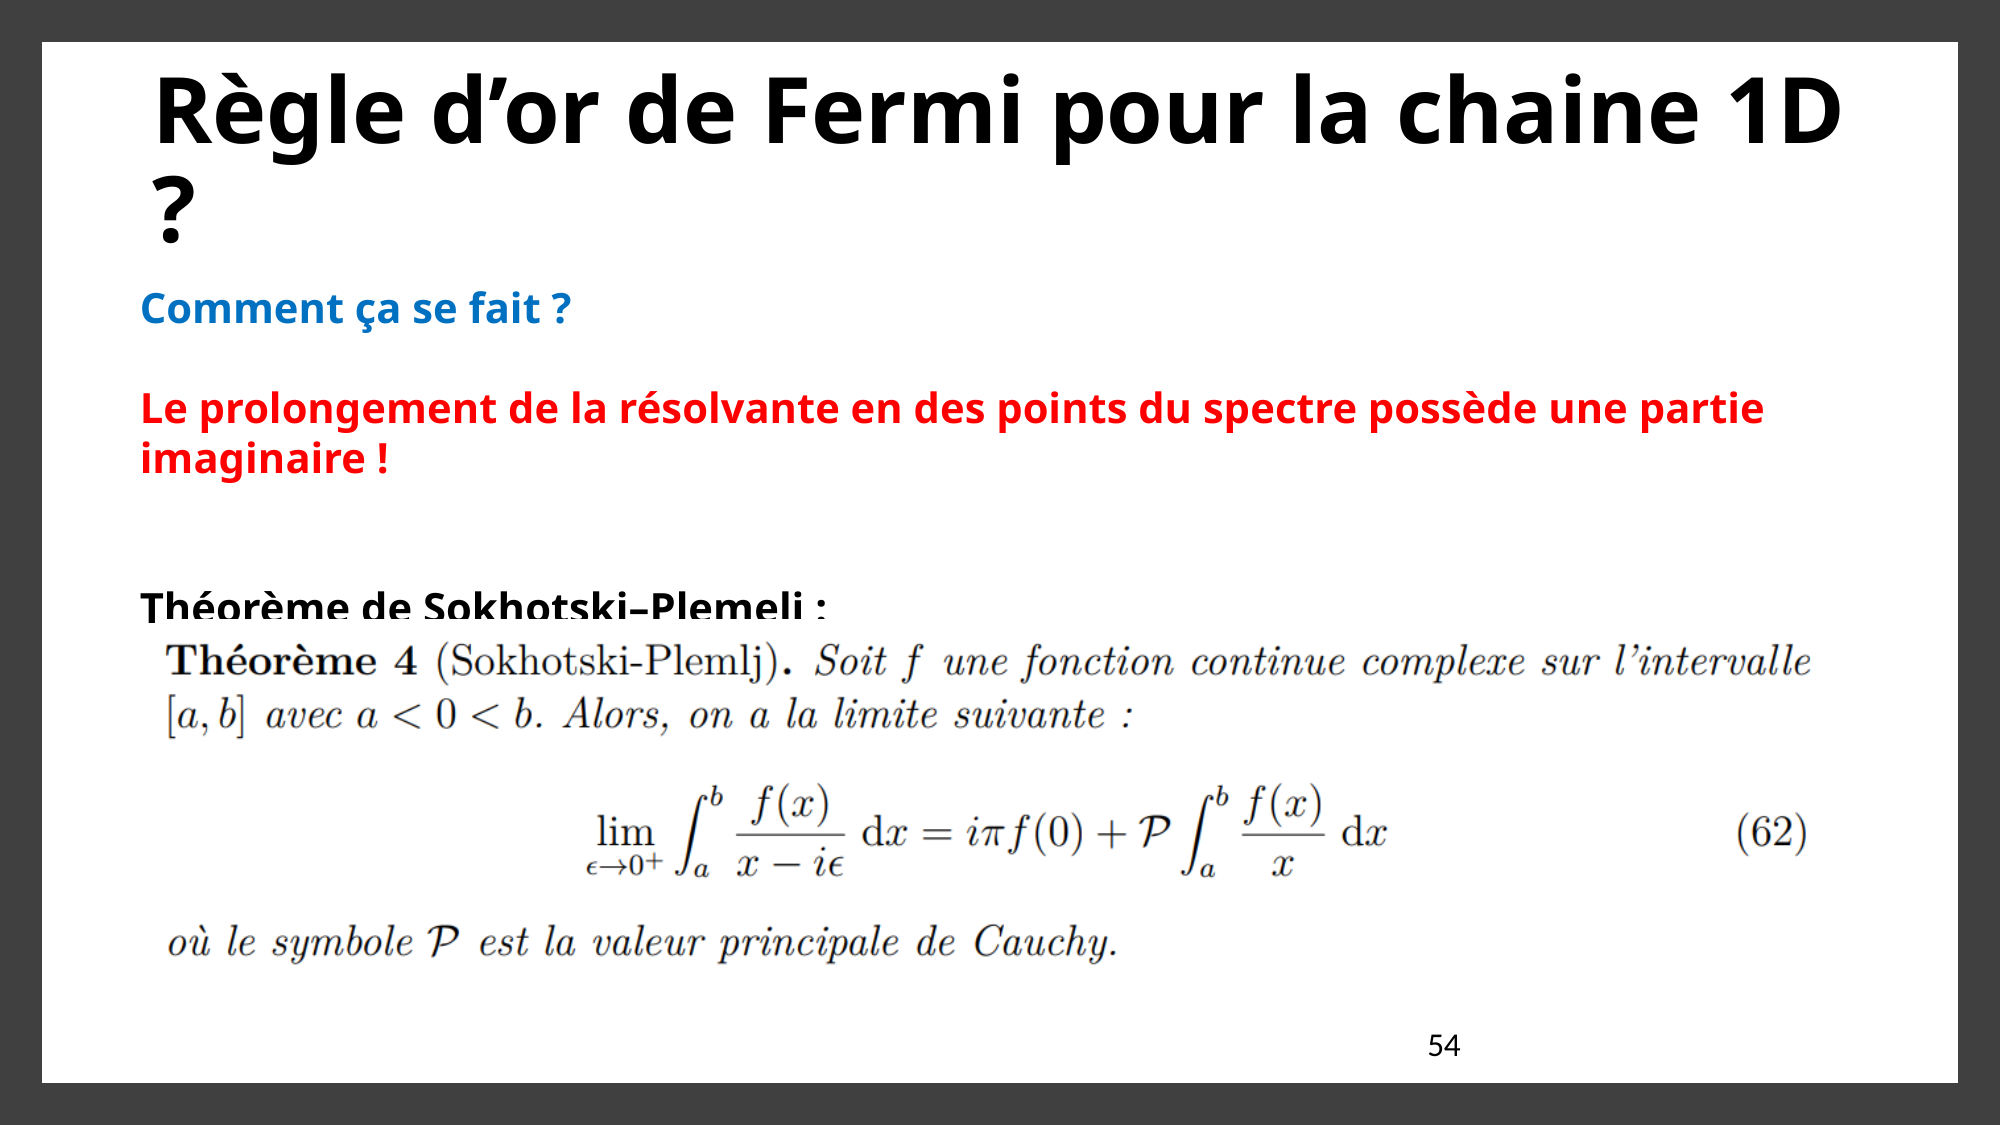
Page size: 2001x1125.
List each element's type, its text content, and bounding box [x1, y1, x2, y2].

picture [161, 619, 1839, 983]
text_box Comment ça se fait ? Le prolongement de la résolvante en des points du spectre possède une partie imaginaire ! Théorème de Sokhotski–Plemelj : [124, 274, 1875, 593]
title Règle d’or de Fermi pour la chaine 1D ? [137, 54, 1863, 273]
text_box [0, 0, 2000, 1125]
